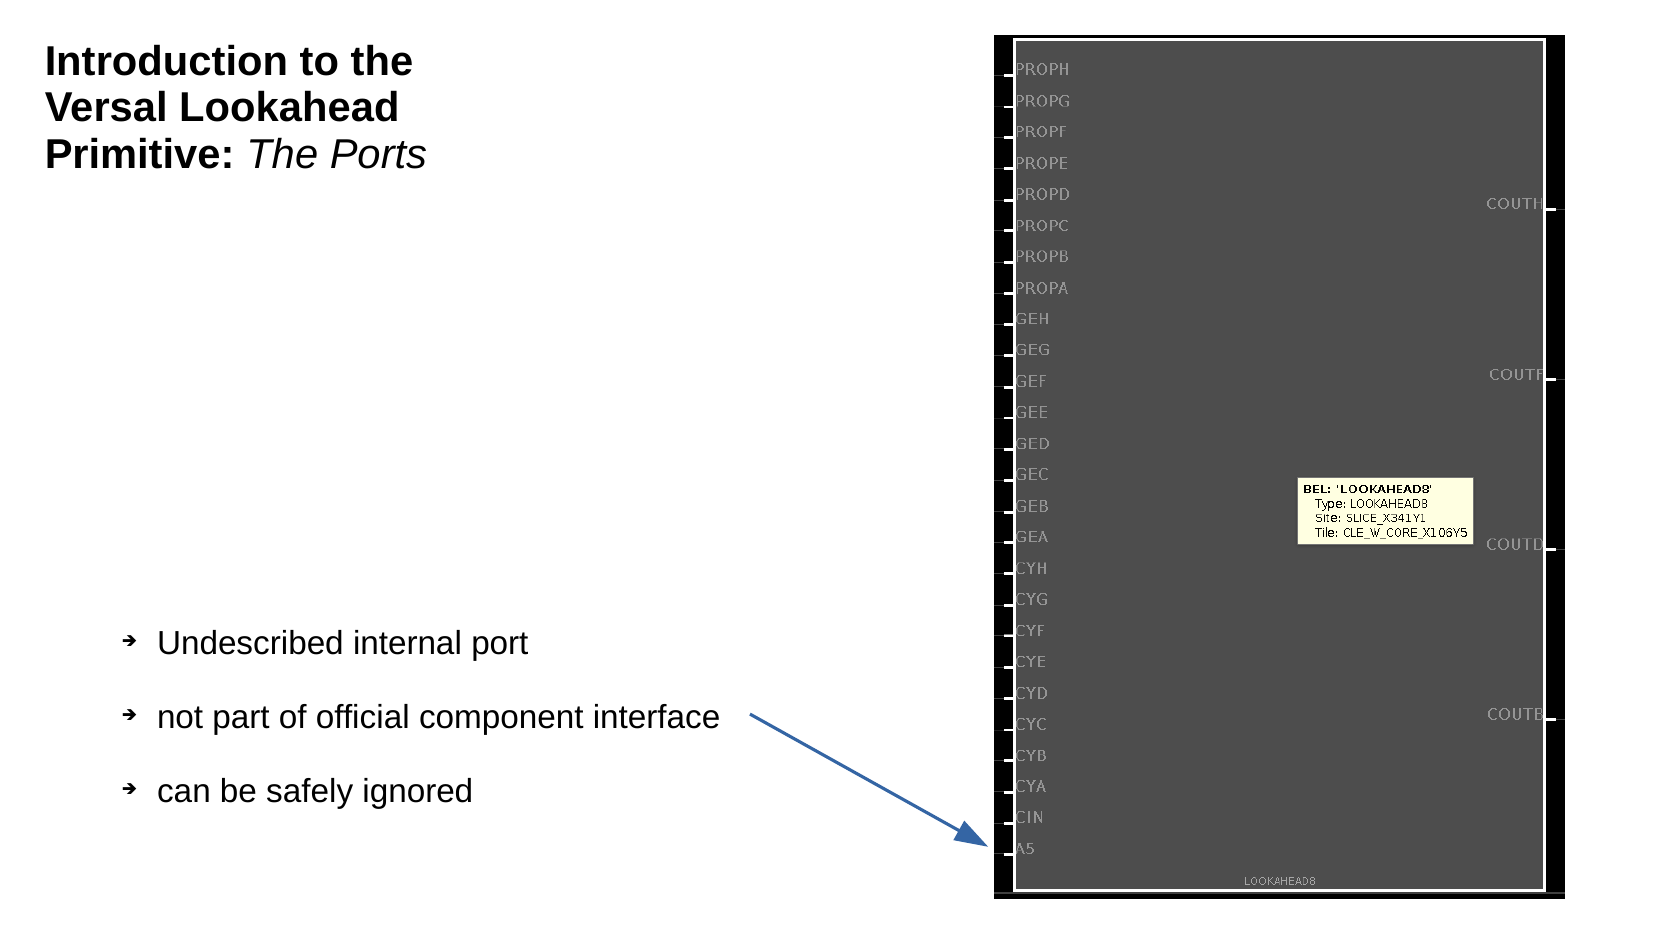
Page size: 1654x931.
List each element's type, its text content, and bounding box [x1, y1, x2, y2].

picture [994, 35, 1565, 899]
text_box Undescribed internal port not part of official component interface can be safely ignored [106, 616, 737, 862]
text_box Introduction to the Versal Lookahead Primitive: The Ports [30, 30, 481, 185]
